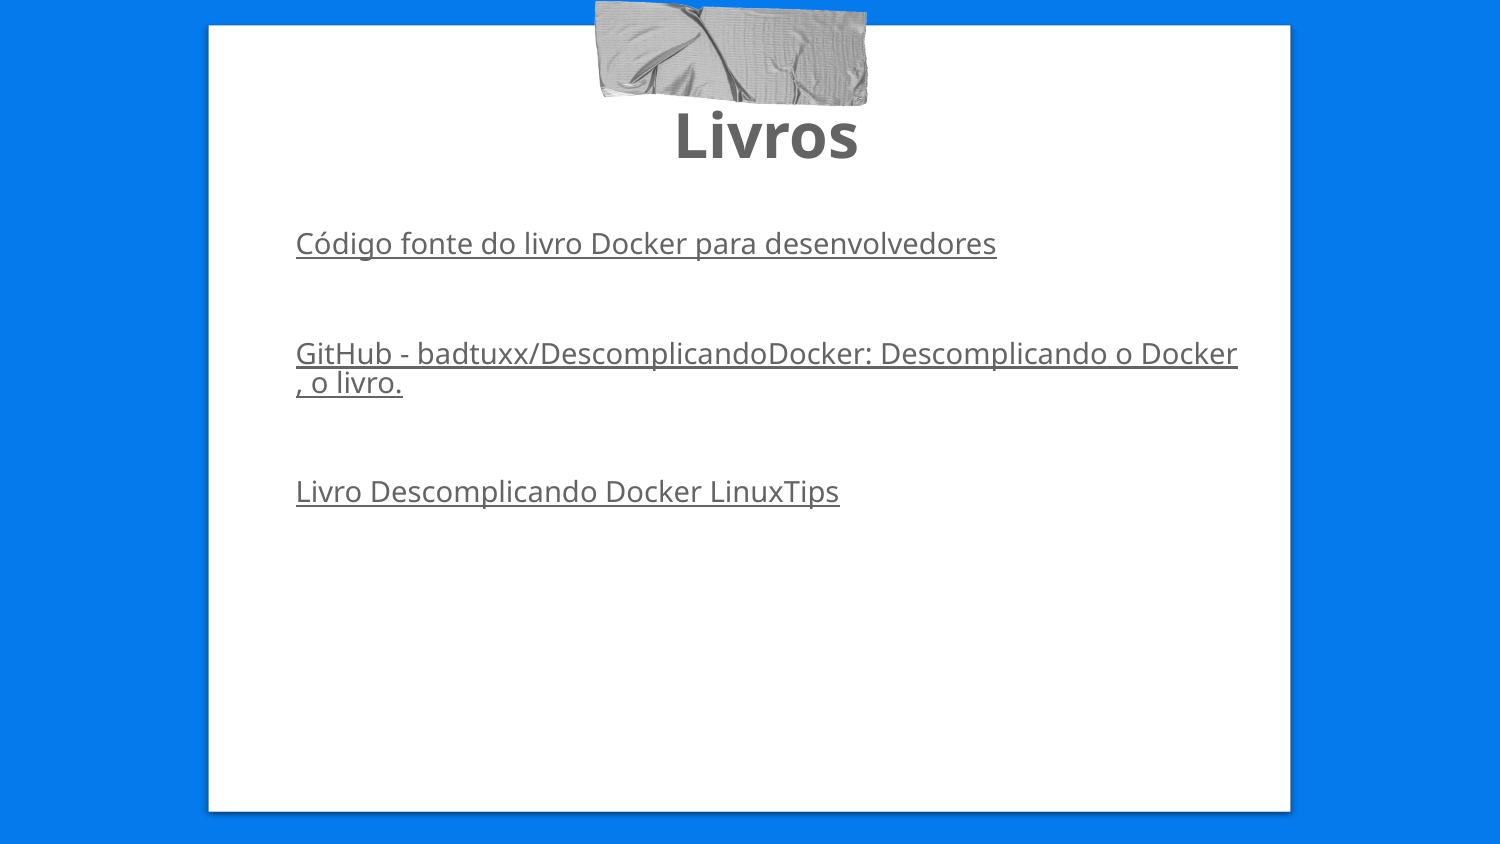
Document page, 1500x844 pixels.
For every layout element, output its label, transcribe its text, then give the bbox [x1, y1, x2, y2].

picture [165, 0, 1335, 844]
text_box Livros [343, 60, 1190, 165]
text_box Código fonte do livro Docker para desenvolvedores GitHub - badtuxx/DescomplicandoDocker: Descomplicando o Docker, o livro. Livro Descomplicando Docker LinuxTips [280, 165, 1253, 605]
